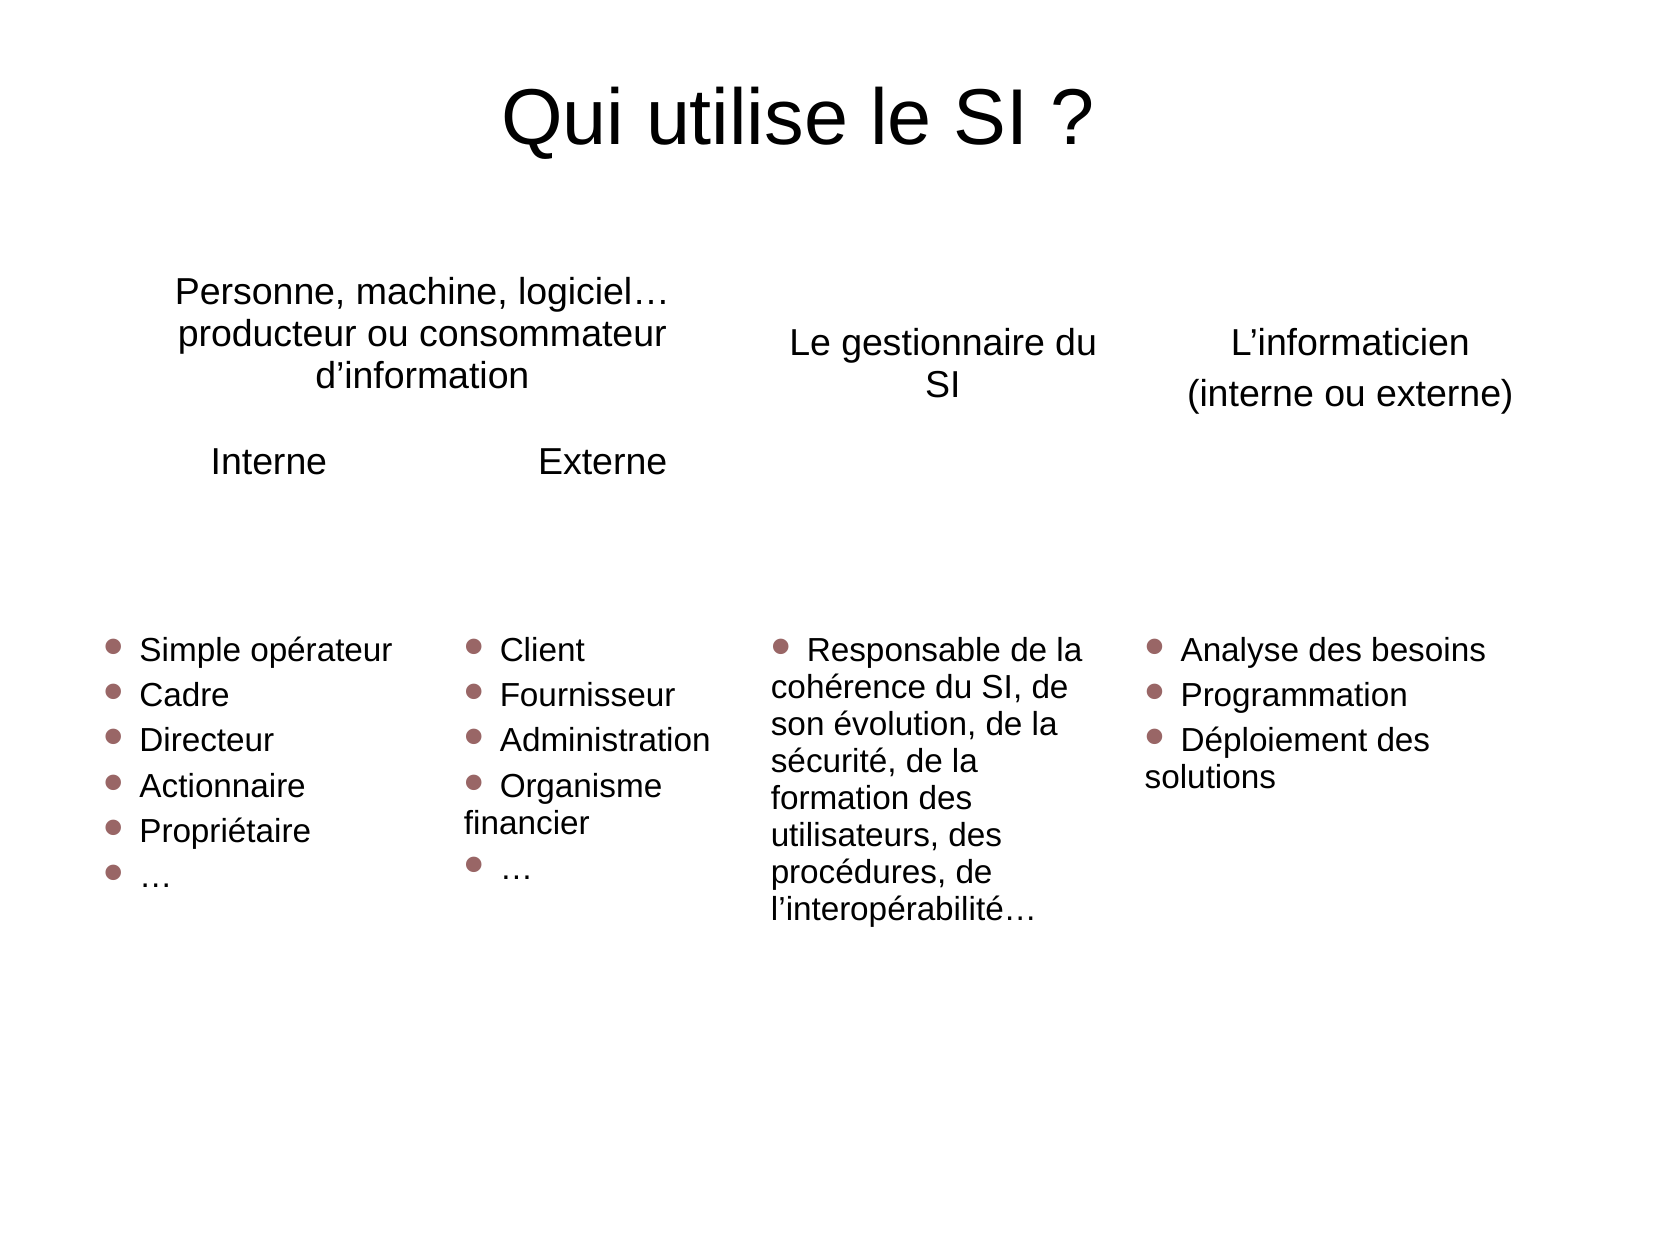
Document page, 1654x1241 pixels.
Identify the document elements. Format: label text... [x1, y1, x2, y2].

table_cell Responsable de la cohérence du SI, de son évolution, de la sécurité, de la formation des utilisateurs, des procédures, de l’interopérabilité… [756, 624, 1130, 1004]
table_cell Interne [89, 433, 449, 624]
table_cell Analyse des besoins Programmation Déploiement des solutions [1130, 624, 1571, 1004]
table_header Personne, machine, logiciel… producteur ou consommateur d’information [89, 263, 756, 433]
title Qui utilise le SI ? [32, 37, 1536, 188]
table_cell Client Fournisseur Administration Organisme financier … [449, 624, 756, 1004]
table_cell Externe [449, 433, 756, 624]
table_header Le gestionnaire du SI [756, 263, 1130, 624]
table_header L’informaticien (interne ou externe) [1130, 263, 1571, 624]
table_cell Simple opérateur Cadre Directeur Actionnaire Propriétaire … [89, 624, 449, 1004]
